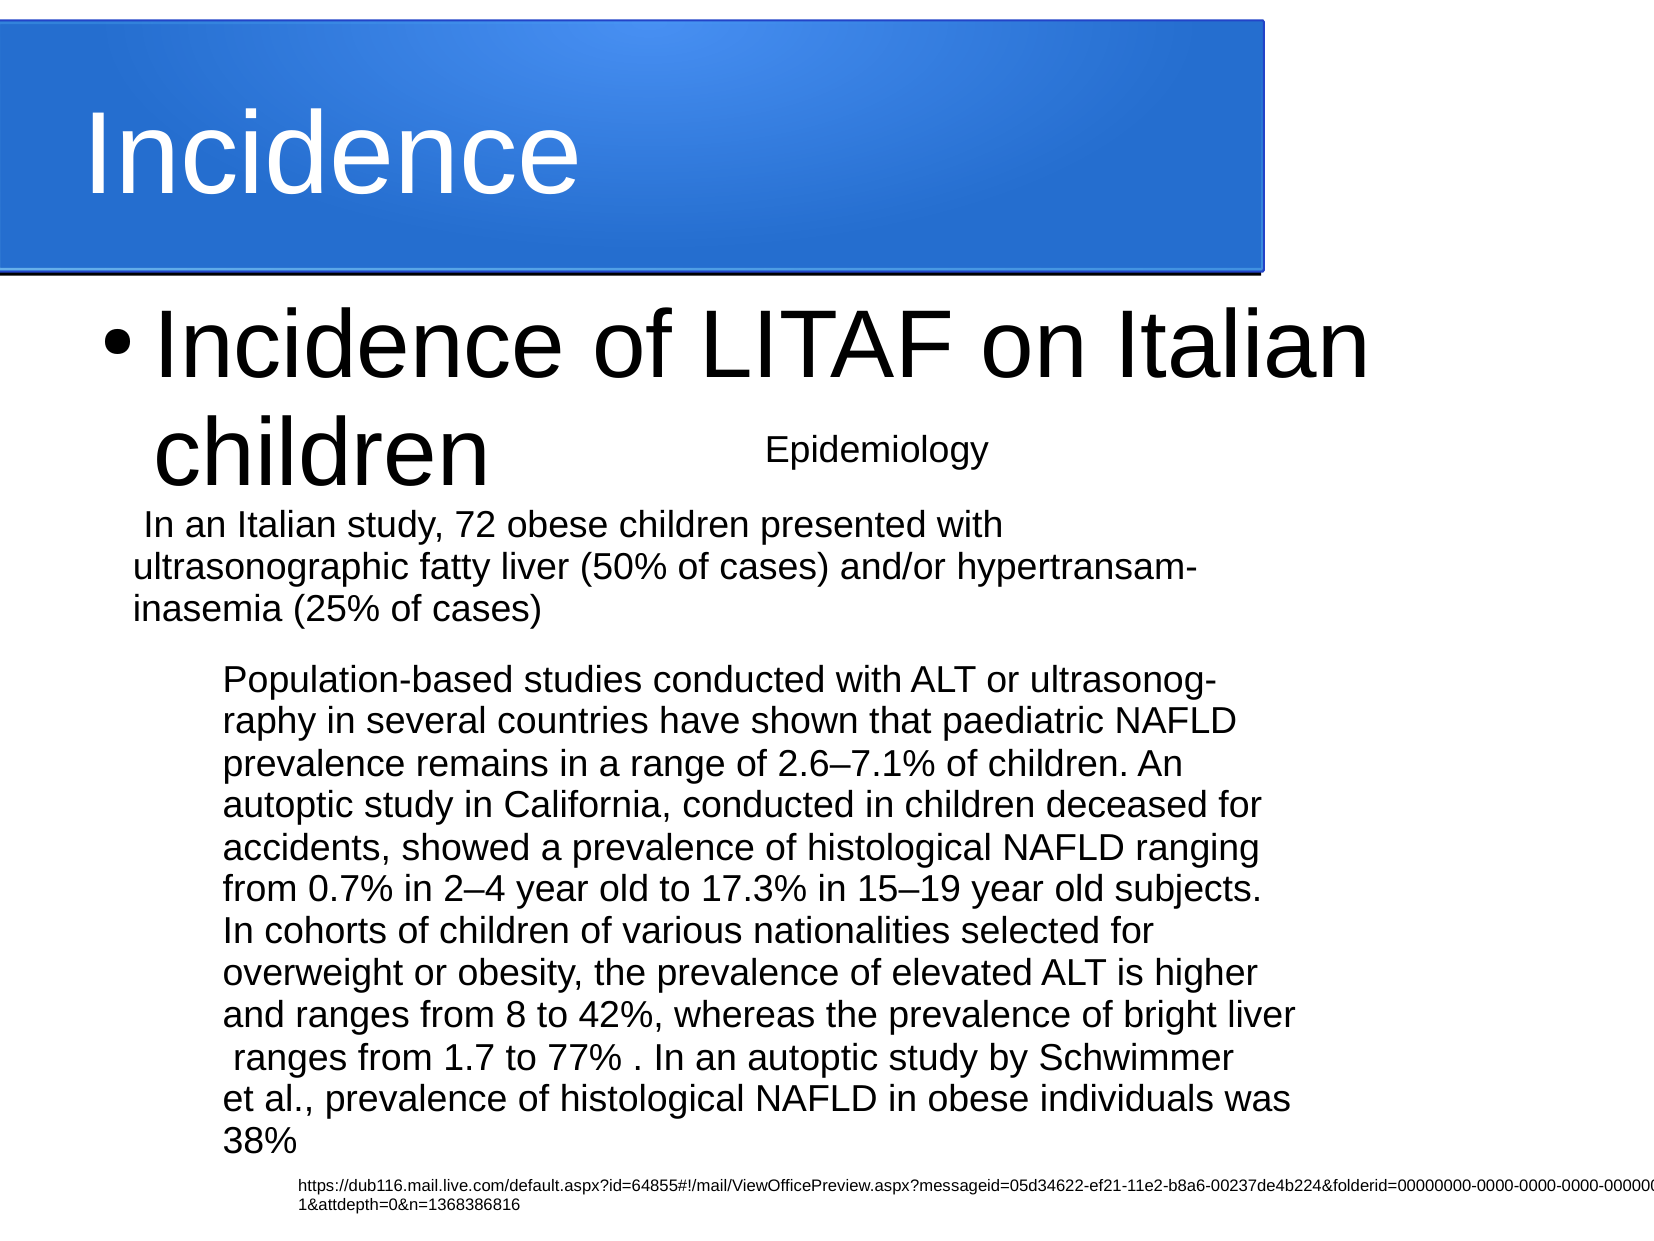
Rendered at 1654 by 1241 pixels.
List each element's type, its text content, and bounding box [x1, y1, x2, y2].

title Incidence [82, 49, 1250, 257]
text_box In an Italian study, 72 obese children presented with ultrasonographic fatty liver (50% of cases) and/or hypertransam- inasemia (25% of cases) [118, 496, 1213, 637]
text_box https://dub116.mail.live.com/default.aspx?id=64855#!/mail/ViewOfficePreview.aspx?messageid=05d34622-ef21-11e2-b8a6-00237de4b224&folderid=00000000-0000-0000-0000-000000000001&attindex=0&cp=-1&attdepth=0&n=1368386816 [283, 1169, 1654, 1234]
list Incidence of LITAF on Italian children [82, 290, 1538, 1010]
text_box Epidemiology [750, 420, 1004, 496]
text_box Population-based studies conducted with ALT or ultrasonog- raphy in several countries have shown that paediatric NAFLD prevalence remains in a range of 2.6–7.1% of children. An autoptic study in California, conducted in children deceased for accidents, showed a prevalence of histological NAFLD ranging from 0.7% in 2–4 year old to 17.3% in 15–19 year old subjects. In cohorts of children of various nationalities selected for overweight or obesity, the prevalence of elevated ALT is higher and ranges from 8 to 42%, whereas the prevalence of bright liver ranges from 1.7 to 77% . In an autoptic study by Schwimmer et al., prevalence of histological NAFLD in obese individuals was 38% [207, 650, 1312, 1170]
